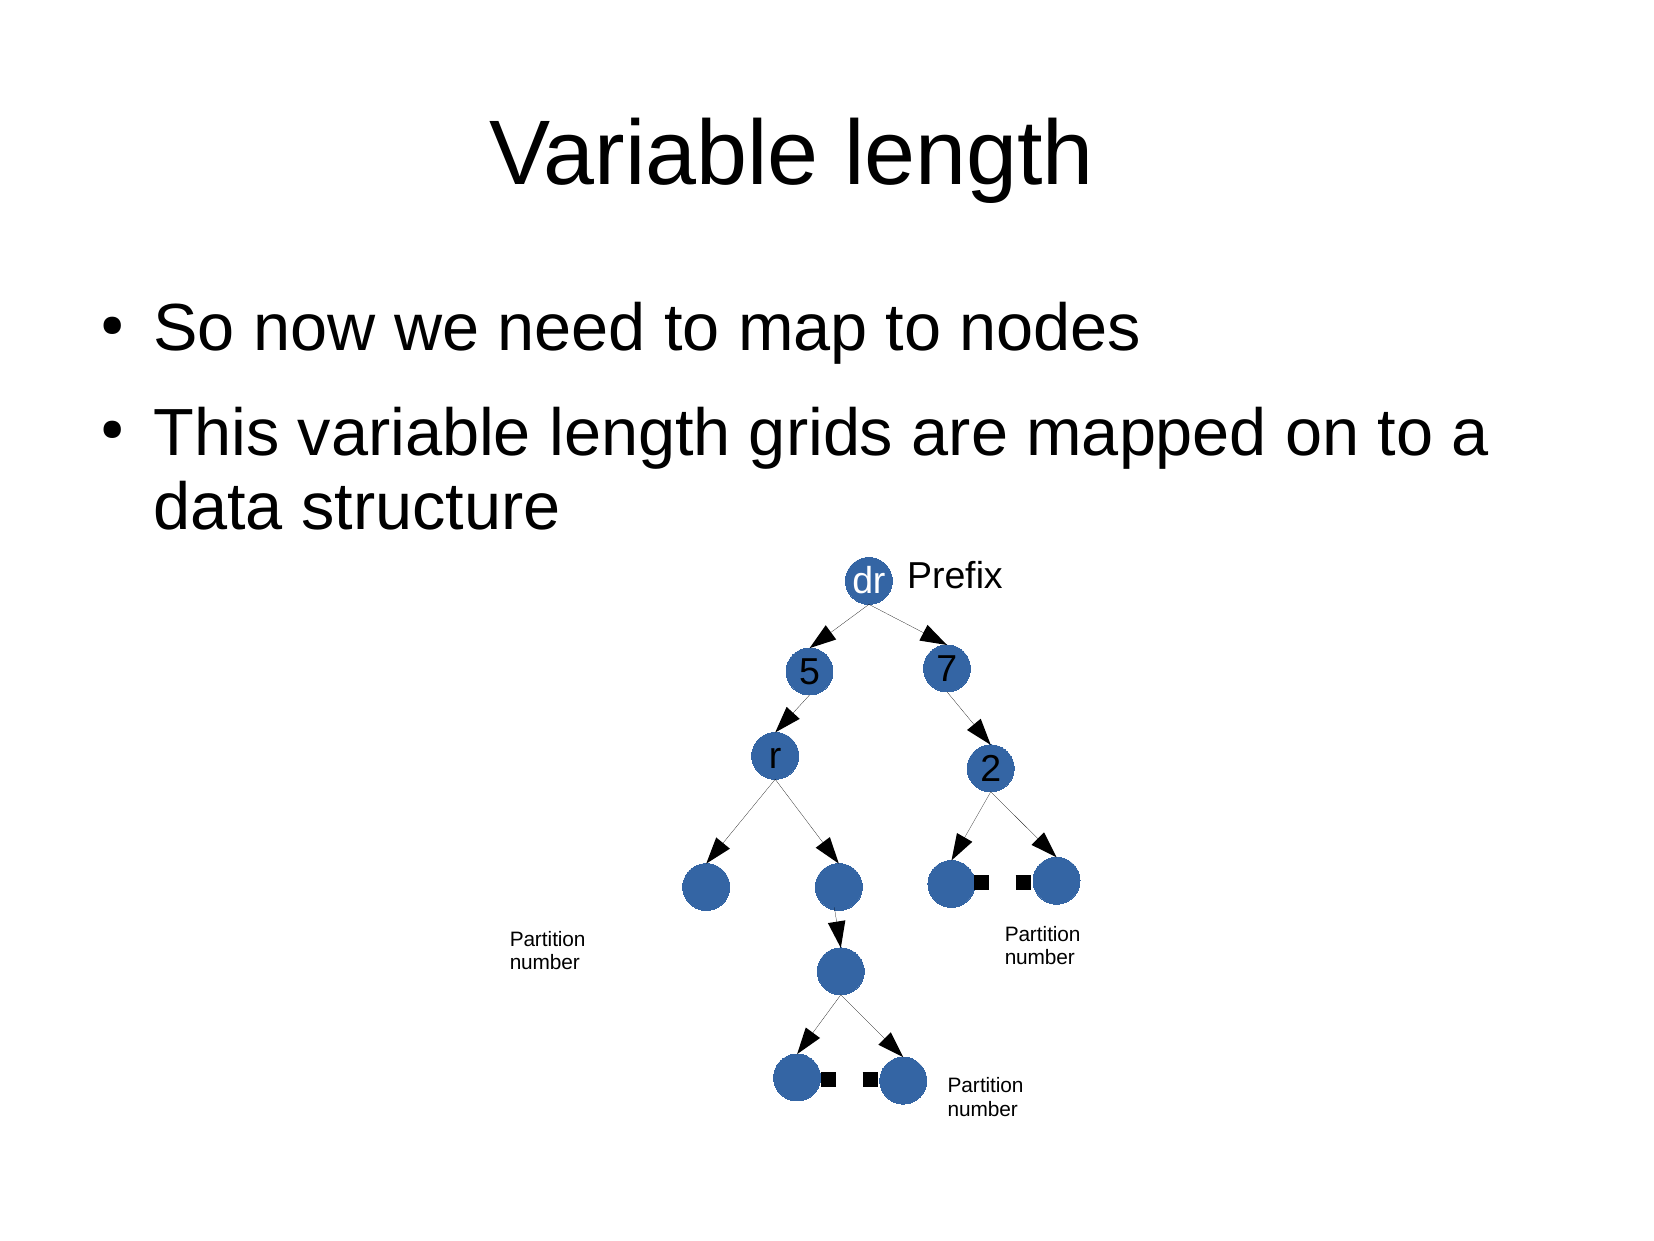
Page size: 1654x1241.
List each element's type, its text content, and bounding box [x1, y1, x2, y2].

title Variable length [82, 49, 1571, 257]
list So now we need to map to nodes This variable length grids are mapped on to a data structure [82, 290, 1571, 1010]
text_box [1033, 857, 1081, 905]
text_box Partition number [495, 919, 721, 982]
text_box [927, 860, 975, 908]
text_box Partition number [990, 915, 1427, 977]
text_box 7 [923, 645, 971, 692]
text_box [817, 947, 865, 995]
text_box [682, 863, 730, 911]
text_box [815, 863, 863, 911]
text_box Prefix [892, 547, 1120, 605]
text_box 5 [786, 648, 833, 695]
text_box [773, 1054, 821, 1101]
text_box Partition number [932, 1066, 1156, 1128]
text_box r [751, 732, 799, 780]
text_box 2 [967, 744, 1015, 792]
text_box dr [845, 557, 892, 605]
text_box [879, 1057, 927, 1105]
